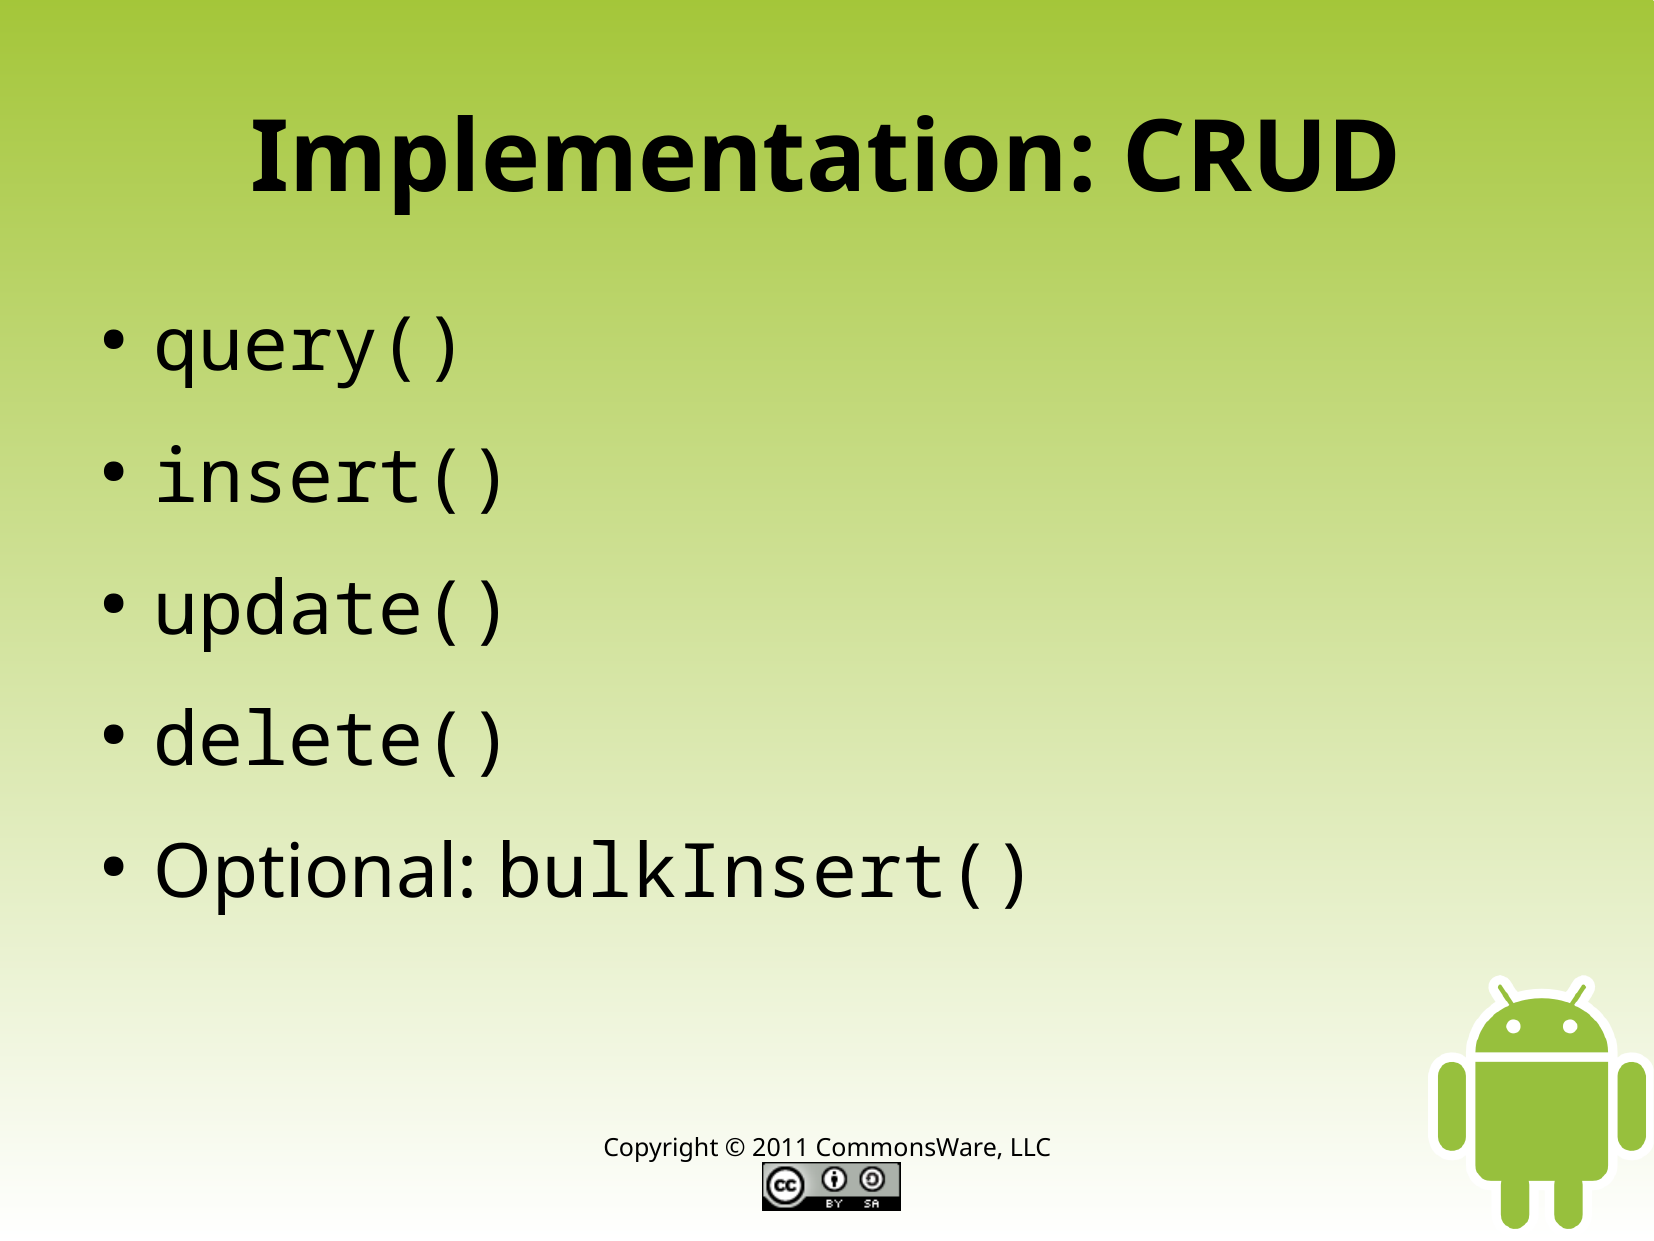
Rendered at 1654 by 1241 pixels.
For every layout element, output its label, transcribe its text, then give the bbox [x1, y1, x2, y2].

title Implementation: CRUD [82, 49, 1571, 257]
list query() insert() update() delete() Optional: bulkInsert() [82, 290, 1571, 1109]
picture [762, 1162, 901, 1211]
picture [1428, 975, 1654, 1238]
